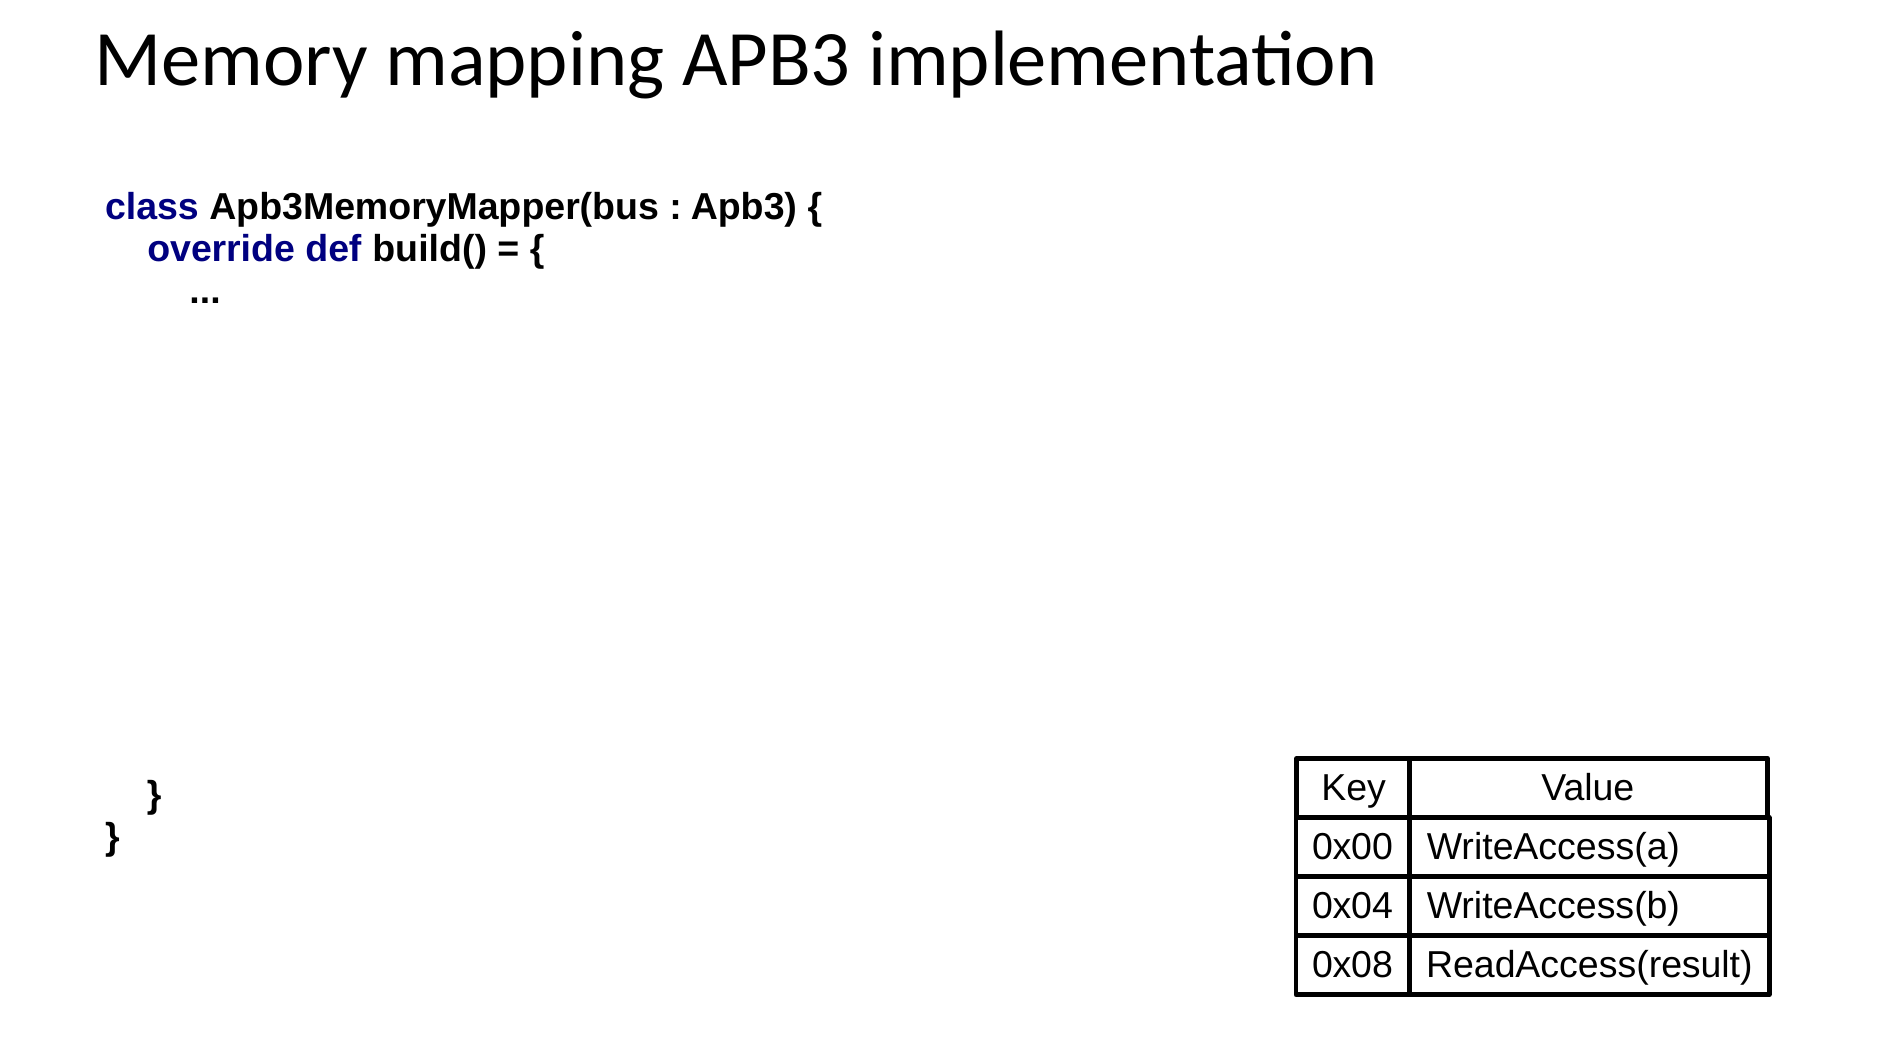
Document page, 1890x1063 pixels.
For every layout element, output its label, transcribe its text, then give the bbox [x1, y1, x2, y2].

title Memory mapping APB3 implementation [94, 0, 1796, 155]
picture [1293, 755, 1772, 997]
text_box class Apb3MemoryMapper(bus : Apb3) { override def build() = { ... } } [90, 178, 1819, 1058]
